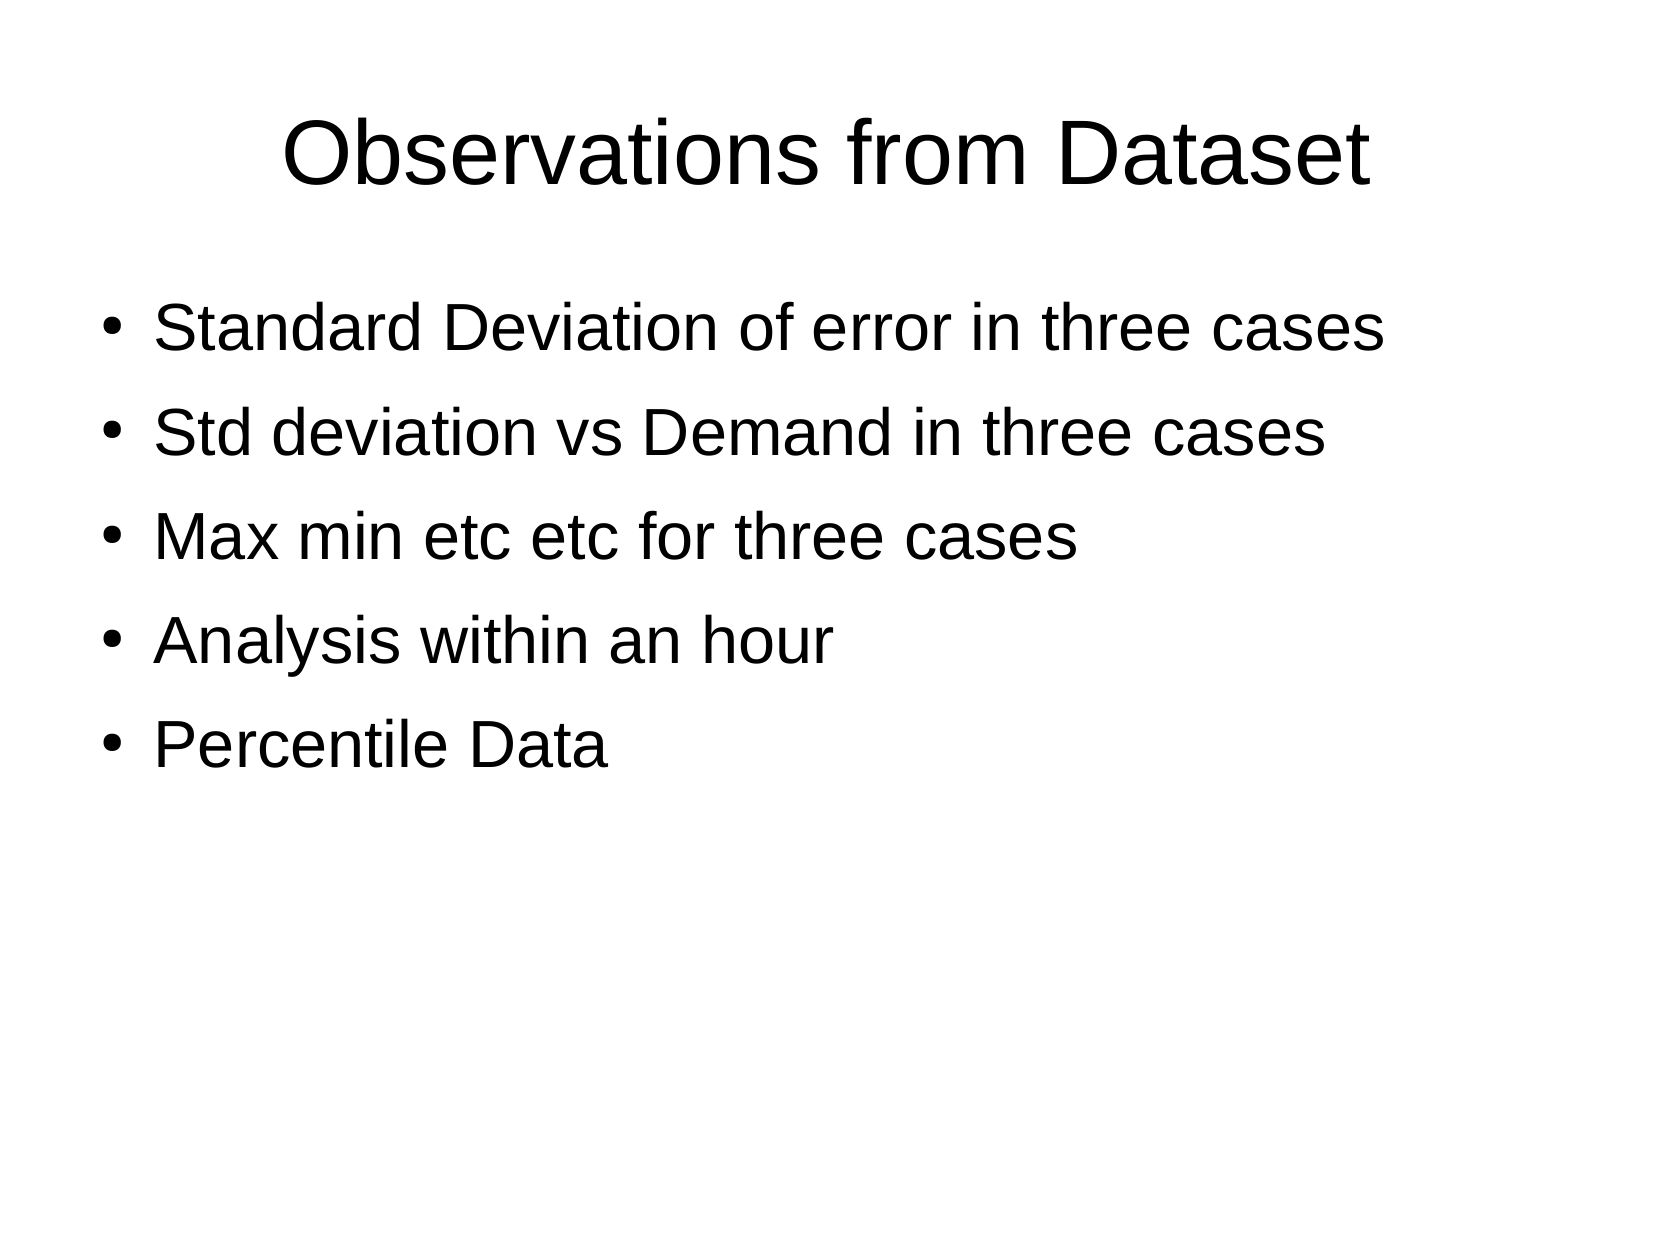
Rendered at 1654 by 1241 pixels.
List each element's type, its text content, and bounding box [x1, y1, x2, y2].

title Observations from Dataset [82, 49, 1571, 257]
list Standard Deviation of error in three cases Std deviation vs Demand in three cases Max min etc etc for three cases Analysis within an hour Percentile Data [82, 290, 1571, 1010]
